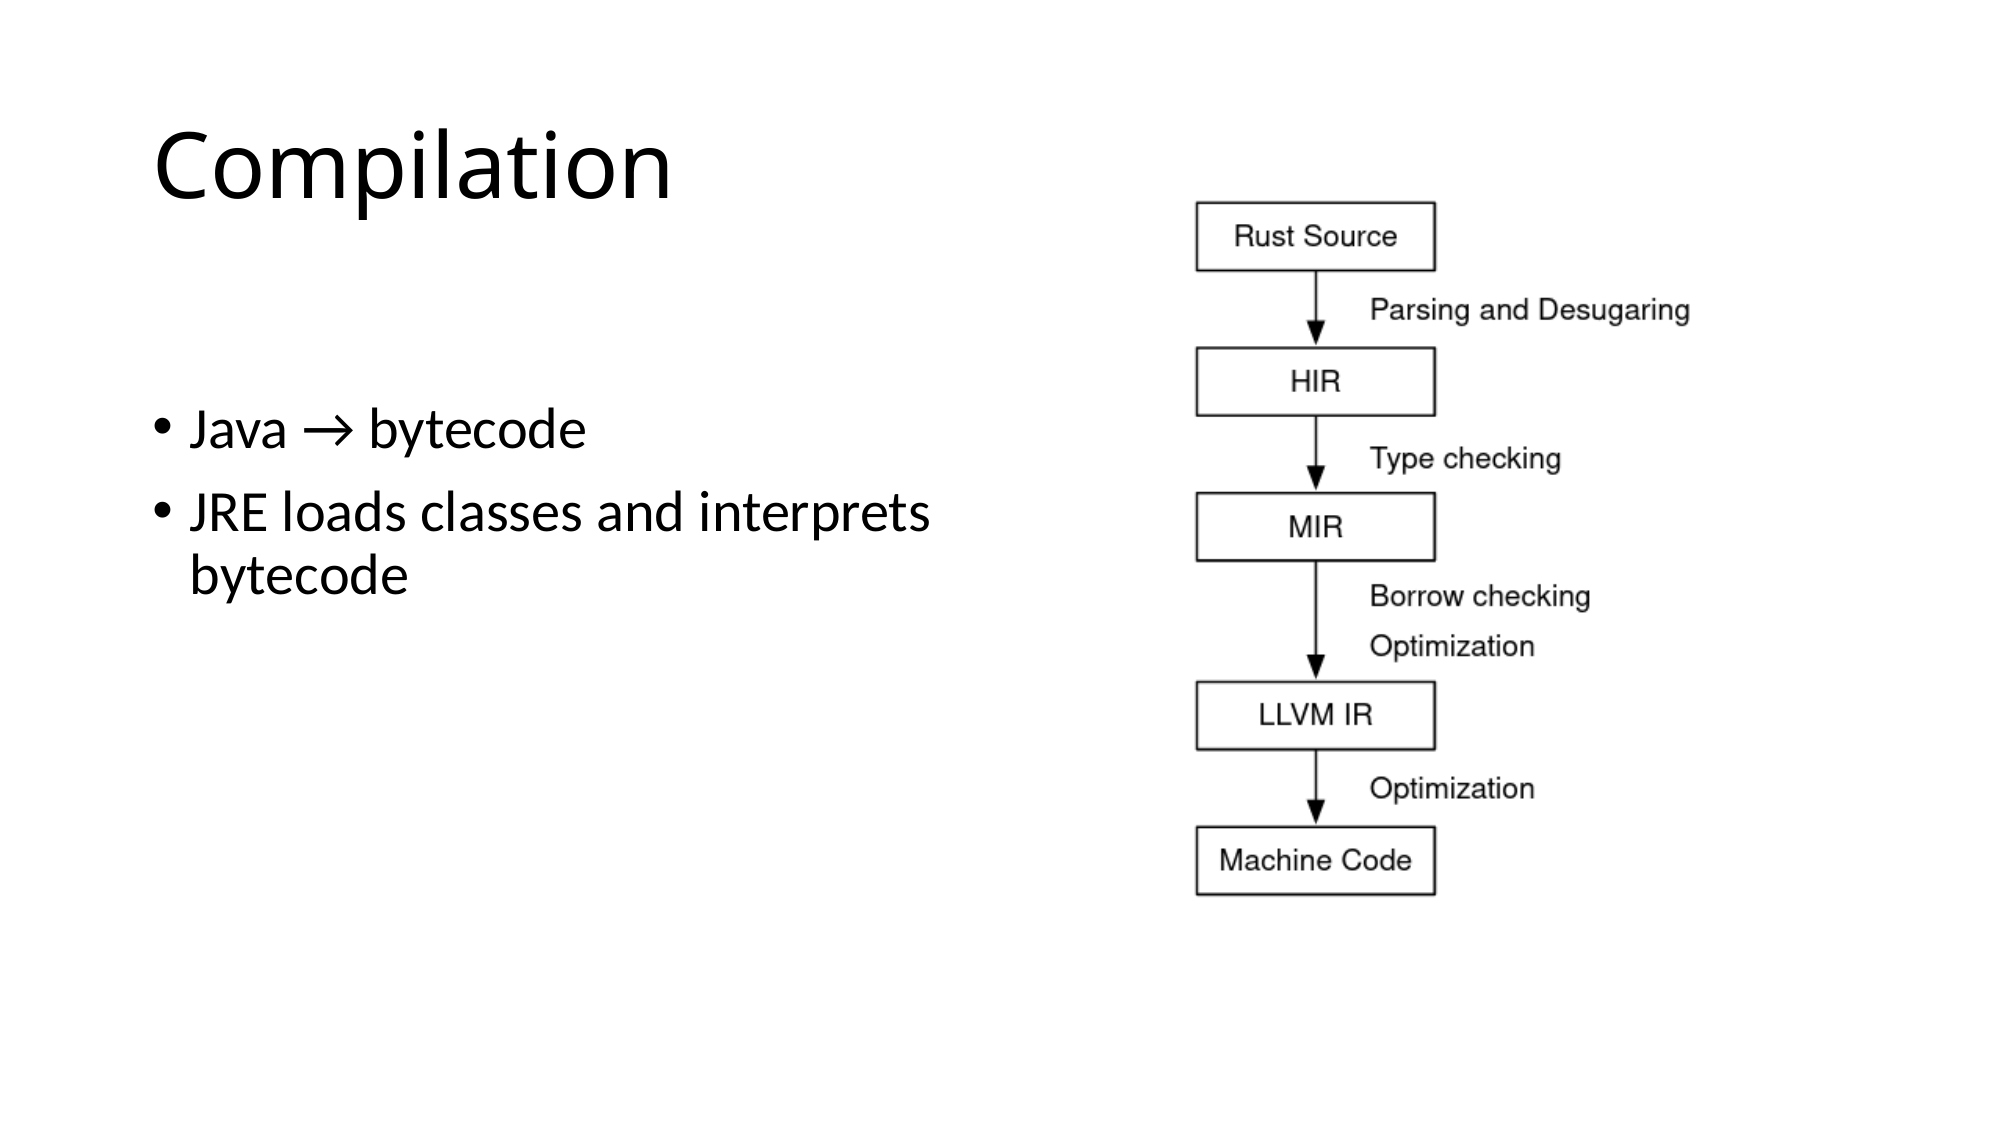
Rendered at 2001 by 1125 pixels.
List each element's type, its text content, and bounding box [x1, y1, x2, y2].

picture [1162, 173, 1743, 938]
title Compilation [137, 59, 1863, 278]
list Java → bytecode JRE loads classes and interprets bytecode [137, 299, 1013, 1014]
